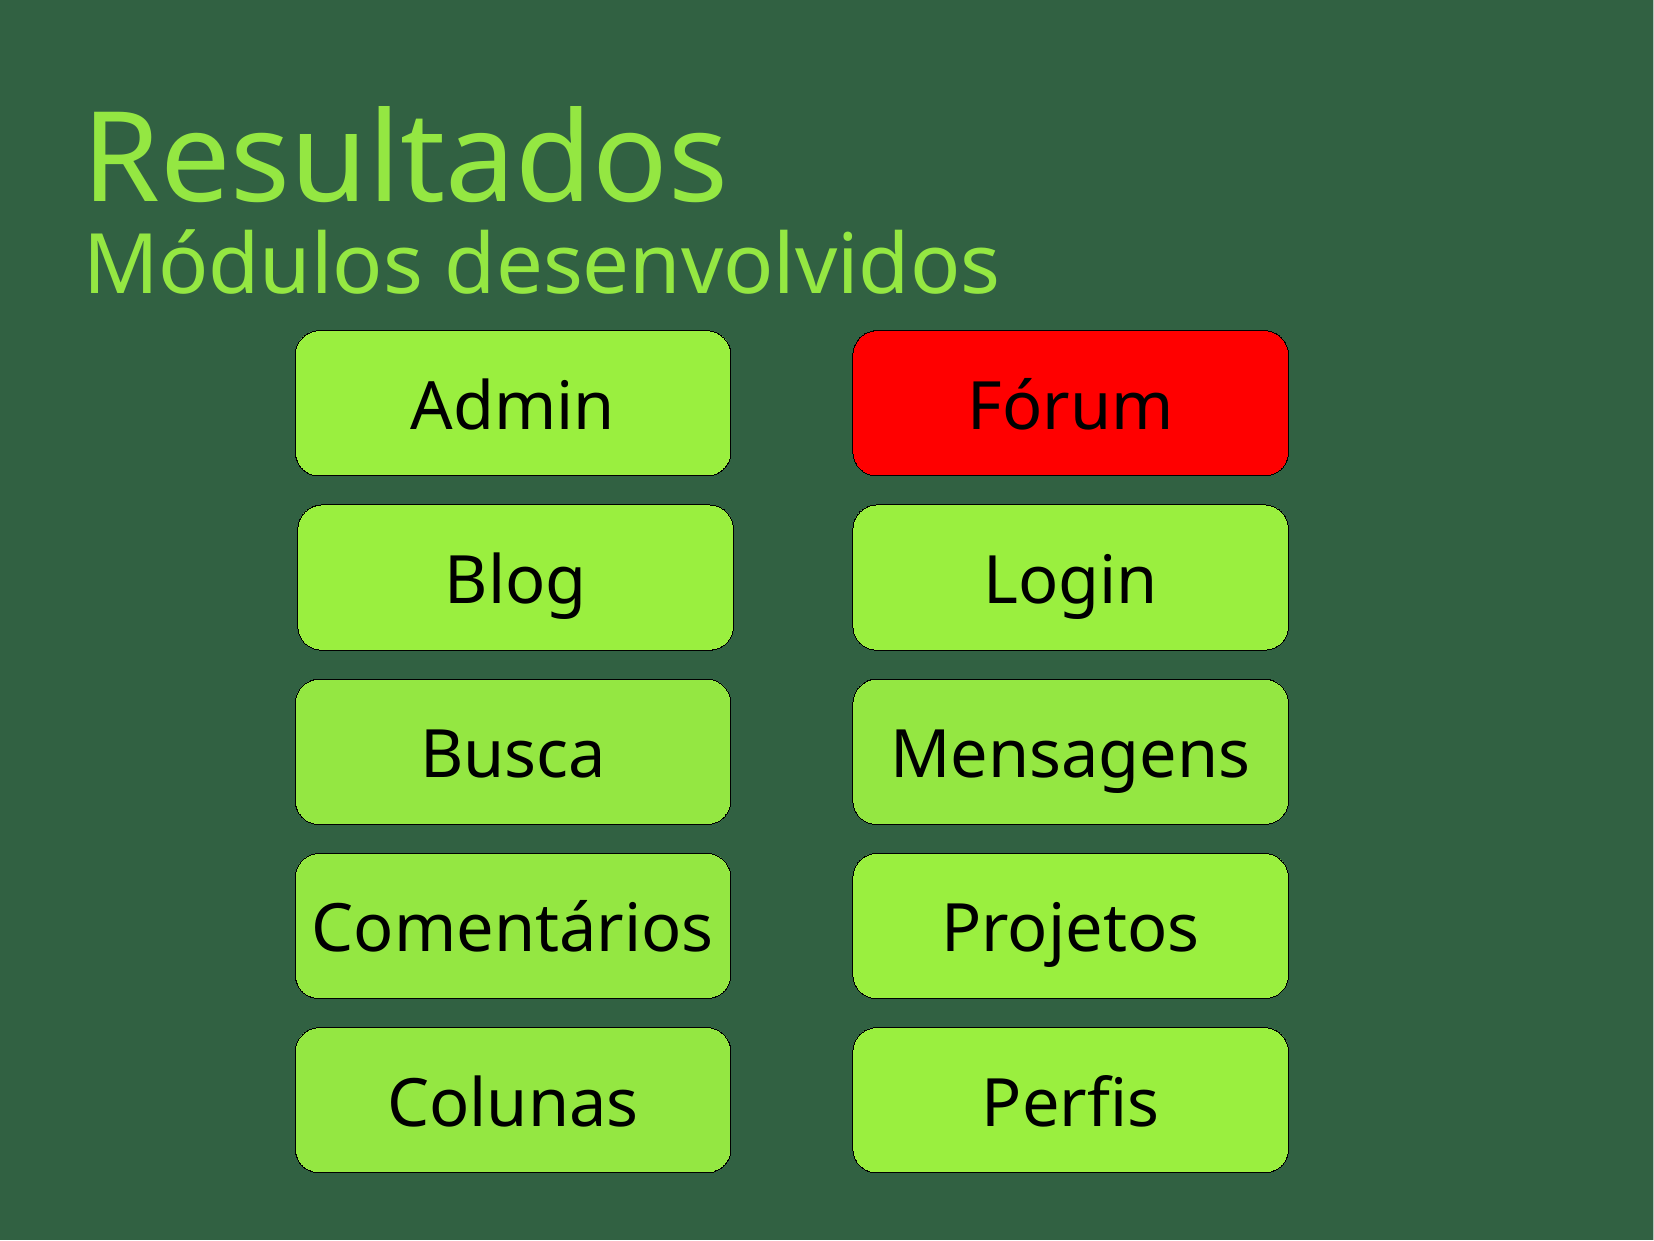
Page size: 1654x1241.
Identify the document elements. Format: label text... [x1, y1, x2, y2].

text_box Admin [295, 340, 731, 476]
text_box Colunas [295, 1027, 731, 1173]
text_box Projetos [852, 853, 1289, 999]
text_box Busca [295, 679, 731, 825]
text_box Fórum [852, 340, 1289, 476]
title Módulos desenvolvidos [83, 183, 1572, 340]
text_box Mensagens [852, 679, 1289, 825]
text_box Login [852, 504, 1289, 651]
title Resultados [82, 49, 1571, 257]
text_box Perfis [852, 1027, 1289, 1173]
text_box Blog [297, 504, 734, 651]
text_box Comentários [295, 853, 731, 999]
